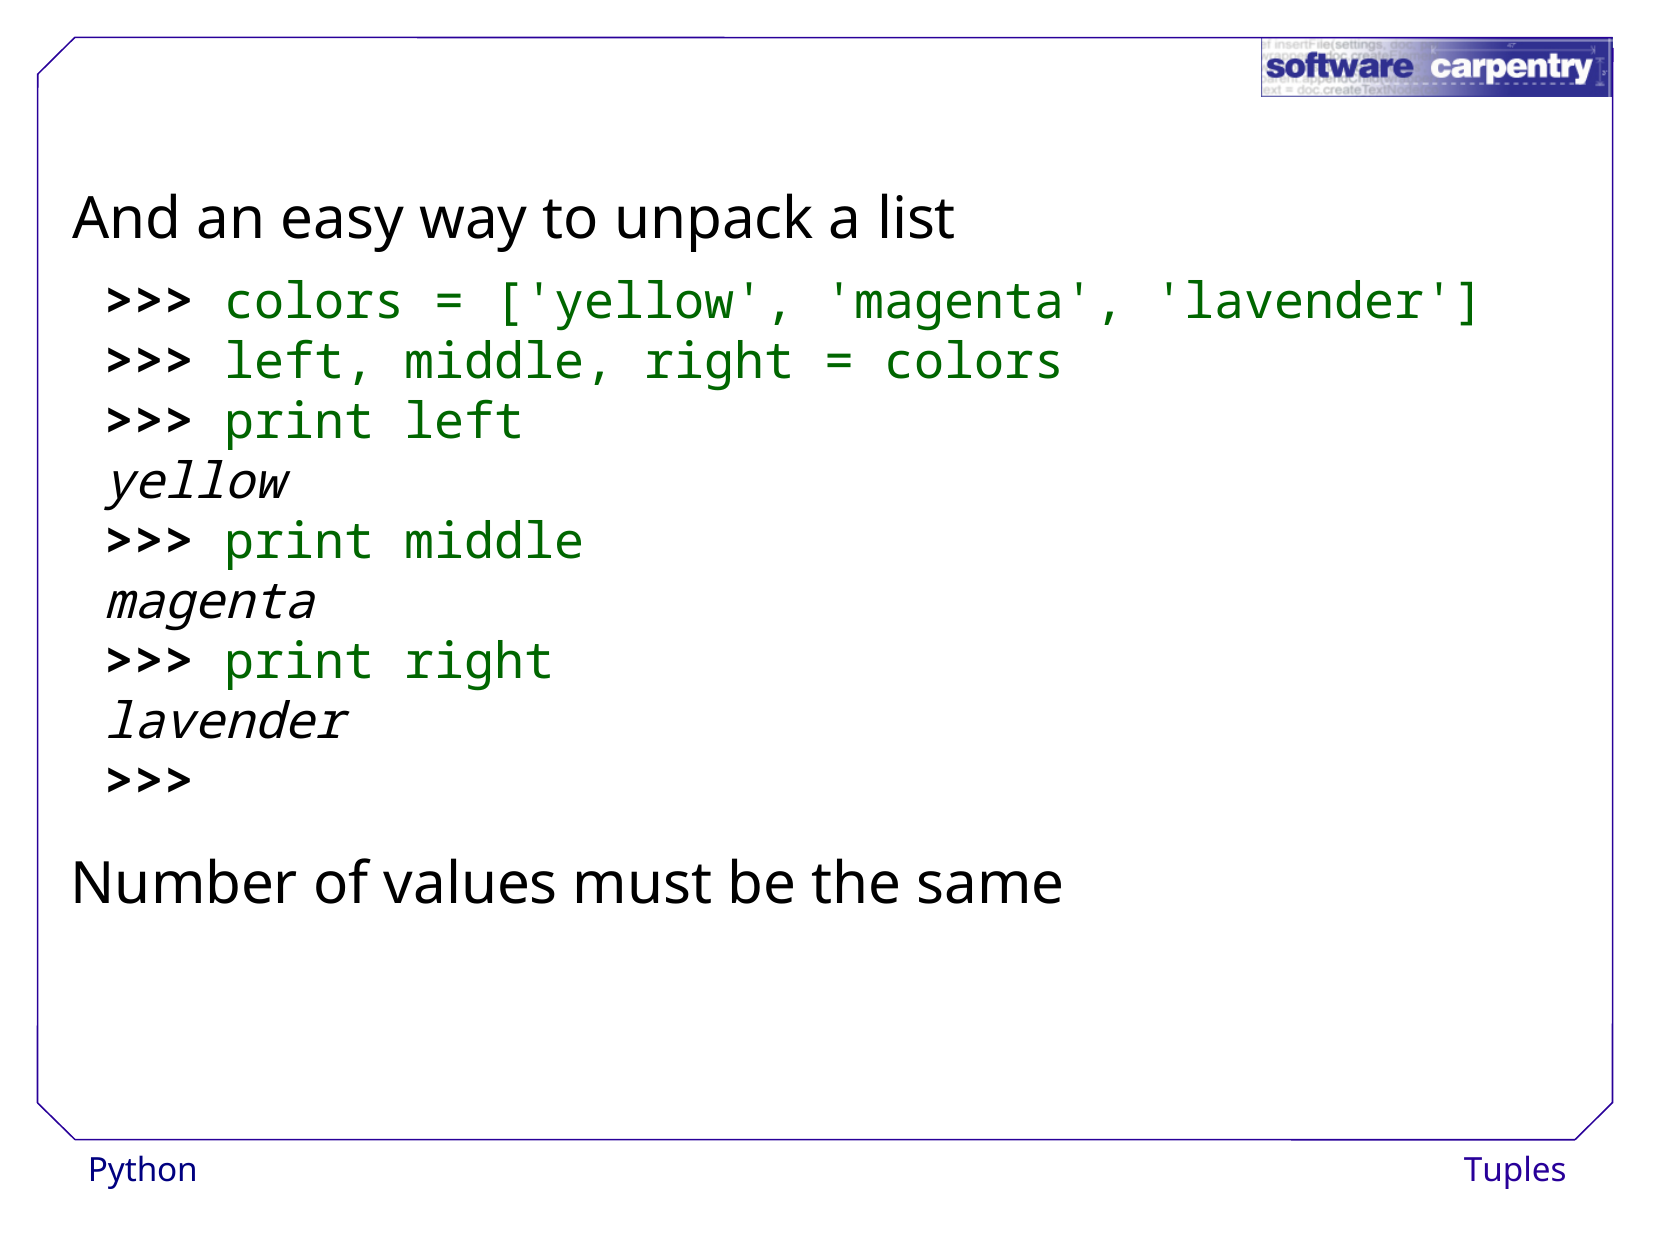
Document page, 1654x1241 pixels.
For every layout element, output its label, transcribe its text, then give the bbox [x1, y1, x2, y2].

text_box >>> colors = ['yellow', 'magenta', 'lavender'] >>> left, middle, right = colors >>> print left yellow >>> print middle magenta >>> print right lavender >>> [89, 260, 1319, 828]
picture [1261, 39, 1613, 97]
text_box And an easy way to unpack a list [57, 138, 1122, 259]
text_box Number of values must be the same [56, 802, 1230, 923]
